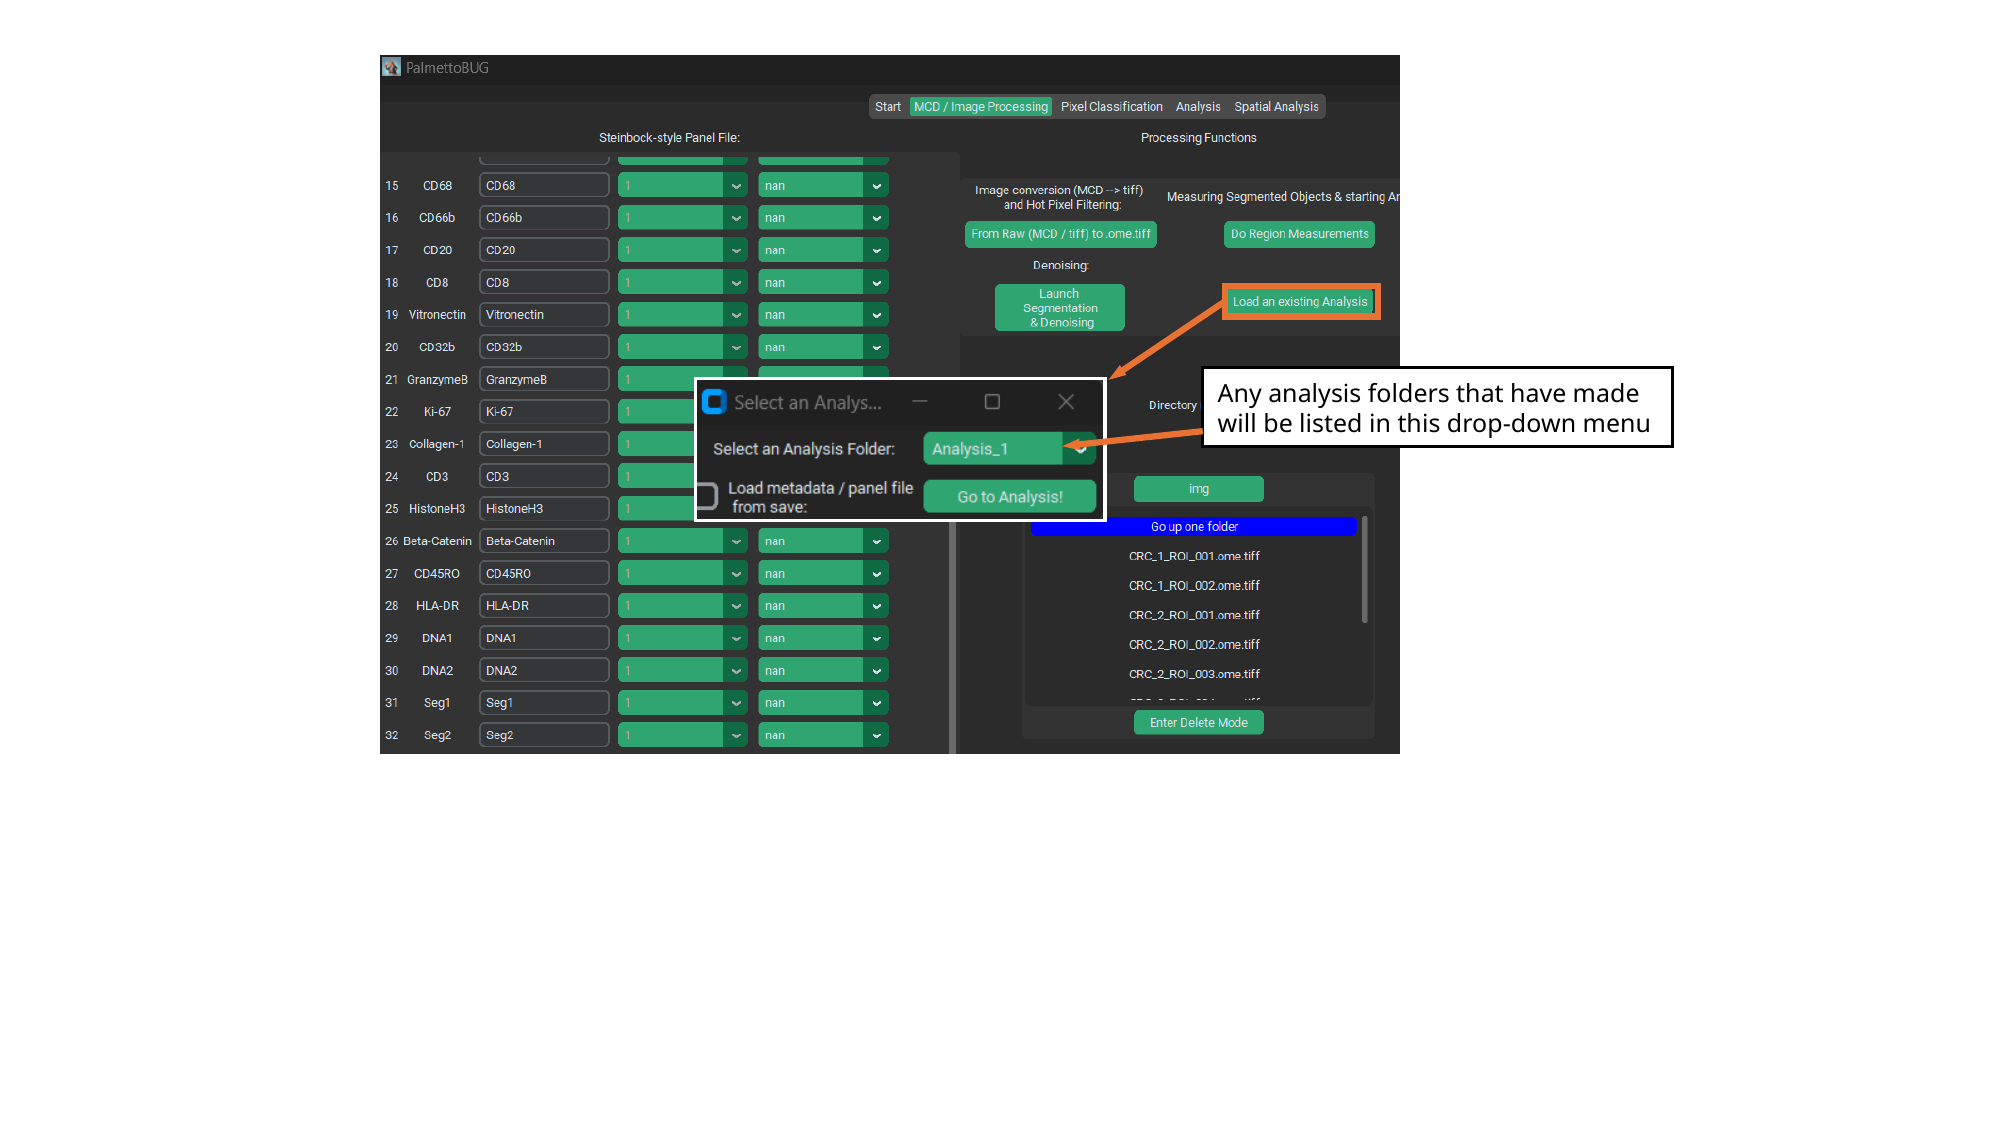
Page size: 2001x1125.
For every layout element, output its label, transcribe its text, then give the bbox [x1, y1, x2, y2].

picture [380, 55, 1400, 754]
text_box Any analysis folders that have made will be listed in this drop-down menu [1203, 368, 1673, 446]
picture [697, 379, 1104, 519]
